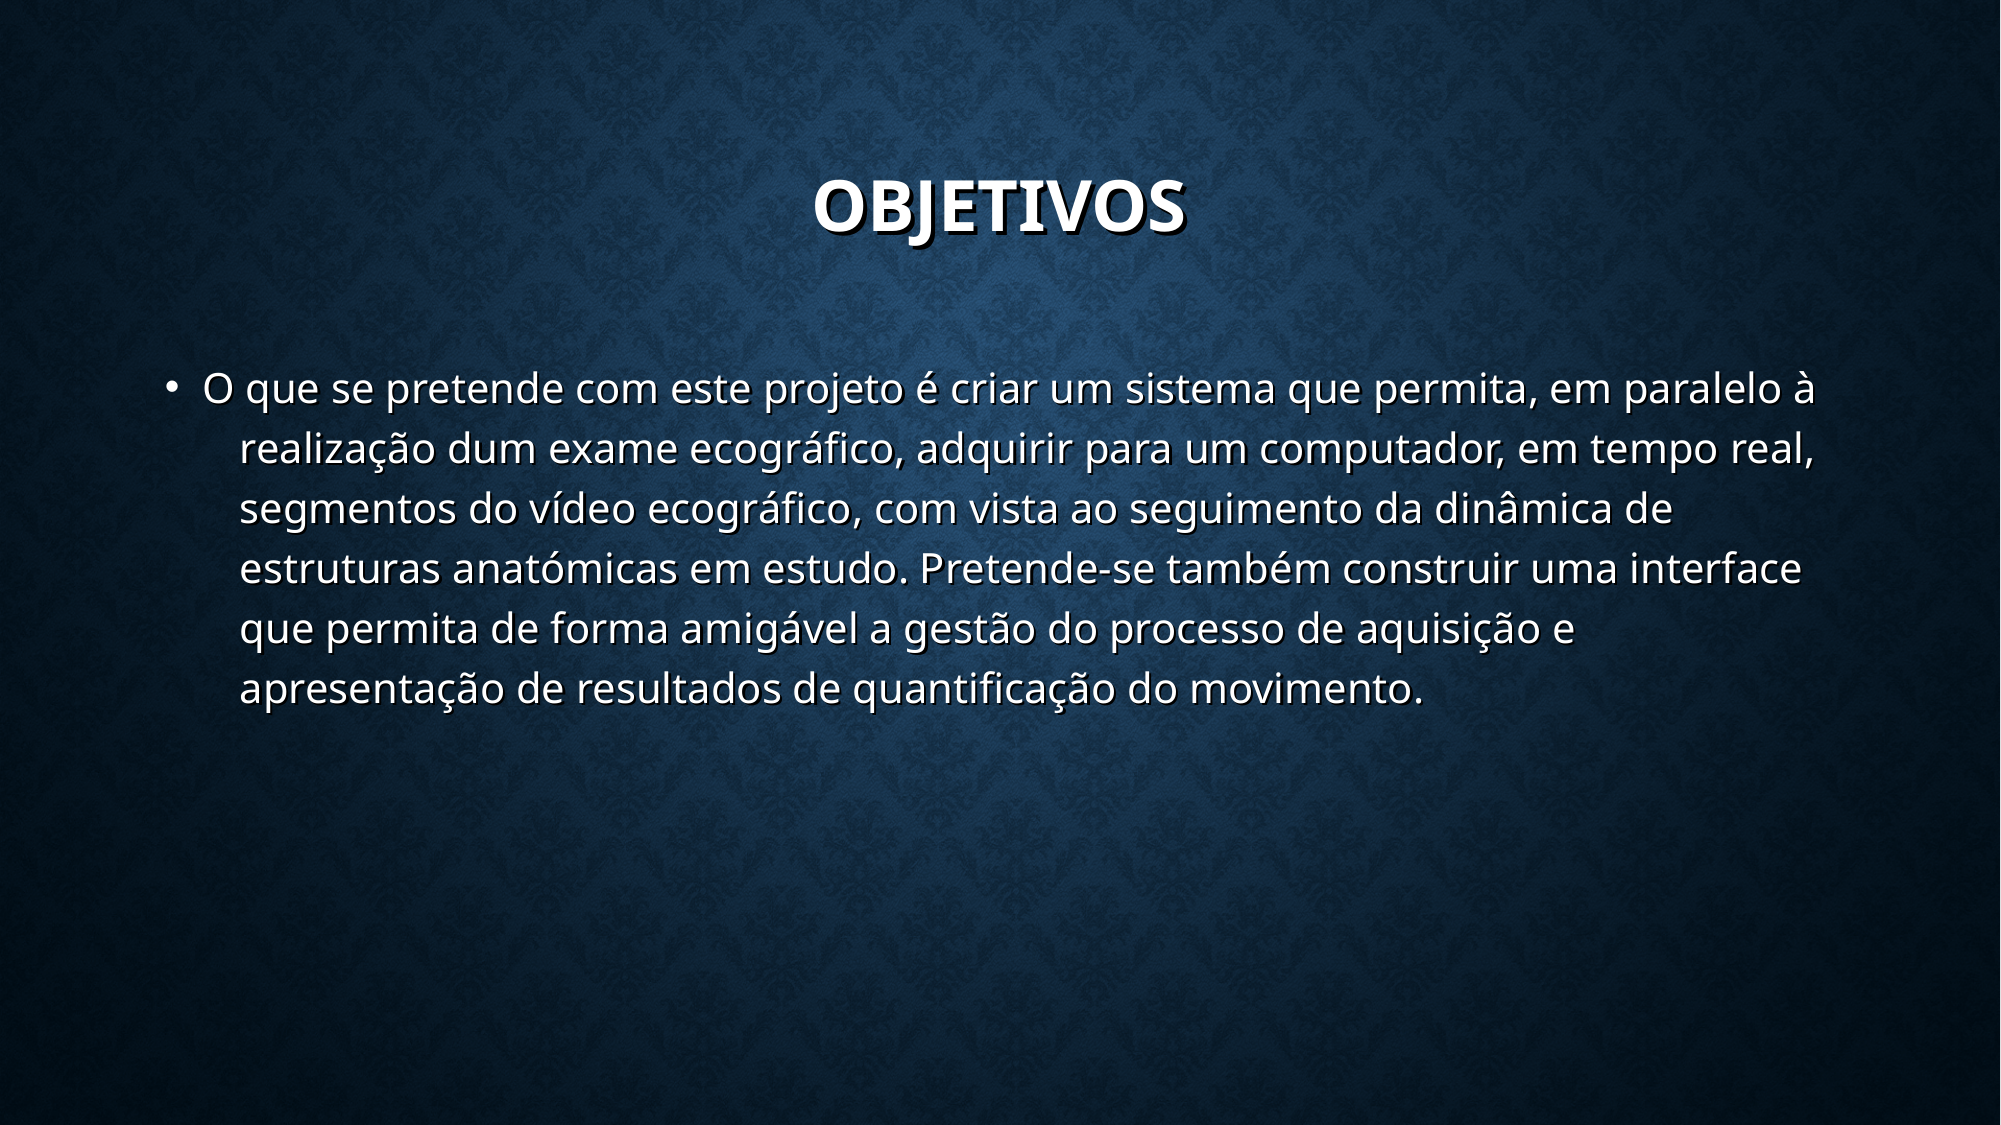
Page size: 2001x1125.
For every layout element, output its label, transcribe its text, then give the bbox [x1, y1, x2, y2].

list O que se pretende com este projeto é criar um sistema que permita, em paralelo à realização dum exame ecográfico, adquirir para um computador, em tempo real, segmentos do vídeo ecográfico, com vista ao seguimento da dinâmica de estruturas anatómicas em estudo. Pretende-se também construir uma interface que permita de forma amigável a gestão do processo de aquisição e apresentação de resultados de quantificação do movimento. [149, 343, 1849, 950]
title Objetivos [149, 99, 1849, 318]
